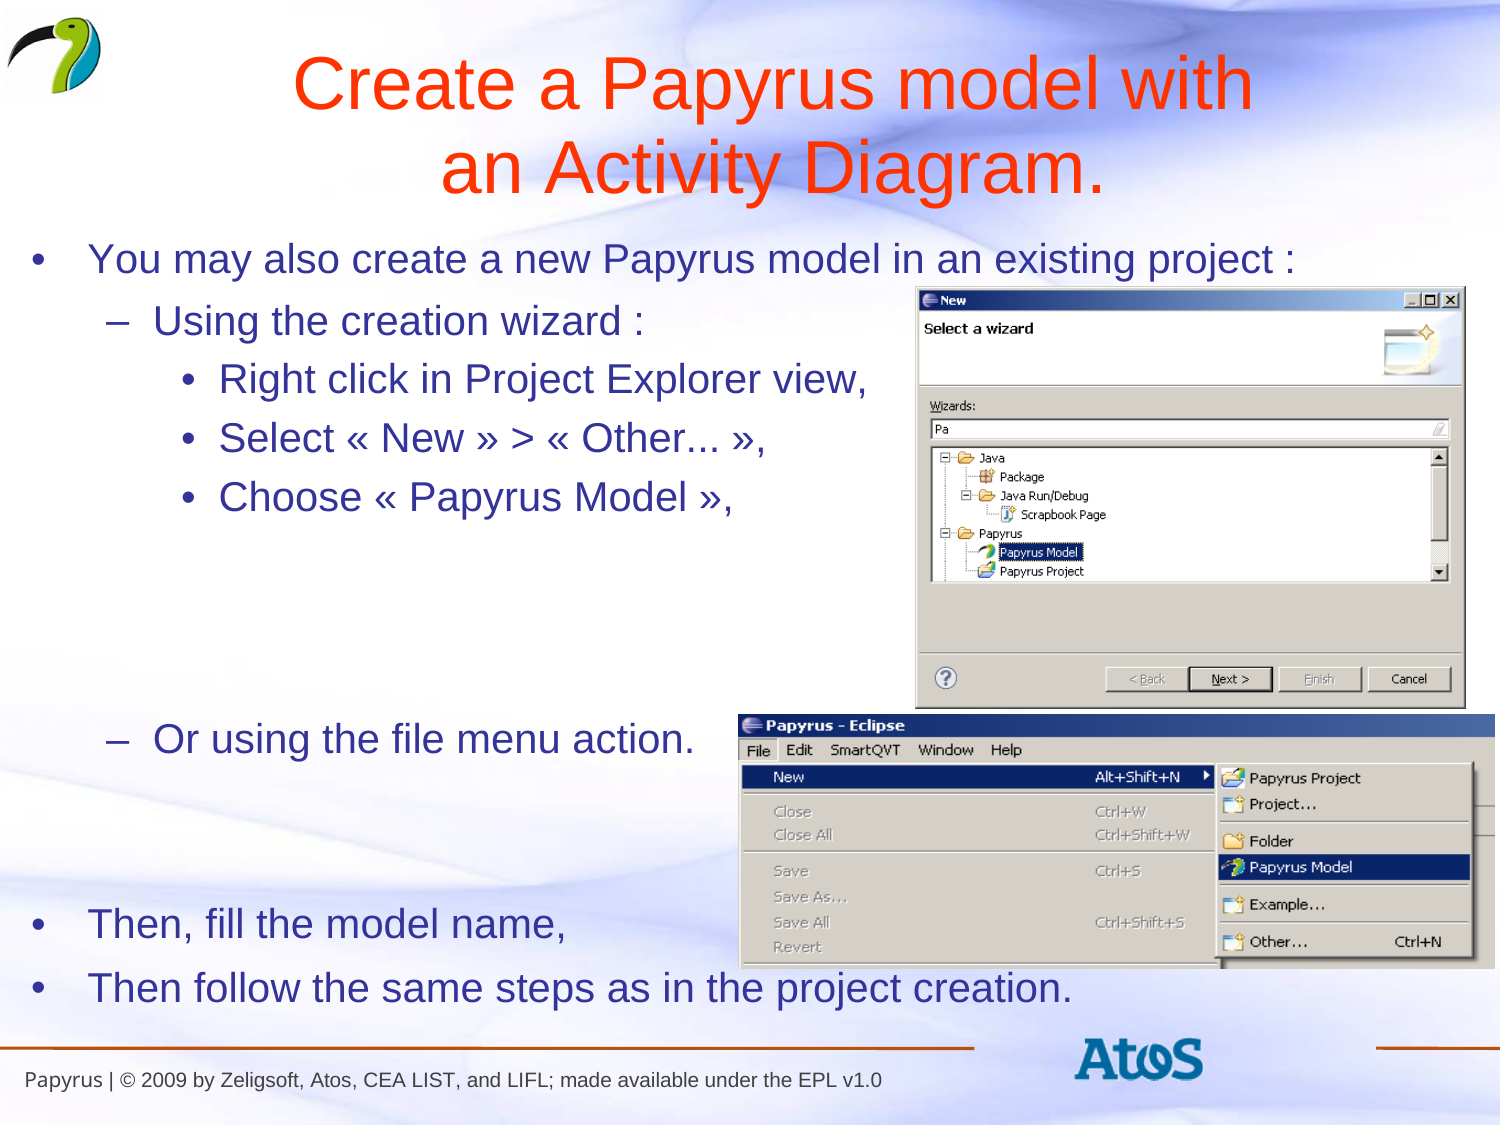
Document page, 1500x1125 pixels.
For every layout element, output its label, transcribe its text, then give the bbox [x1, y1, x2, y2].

title Create a Papyrus model with an Activity Diagram. [283, 41, 1264, 210]
picture [0, 0, 1500, 1125]
list You may also create a new Papyrus model in an existing project : Using the creation wizard : Right click in Project Explorer view, Select « New » > « Other... », Choose « Papyrus Model », Or using the file menu action. Then, fill the model name, Then follow the same steps as in the project creation. [31, 236, 1469, 1015]
